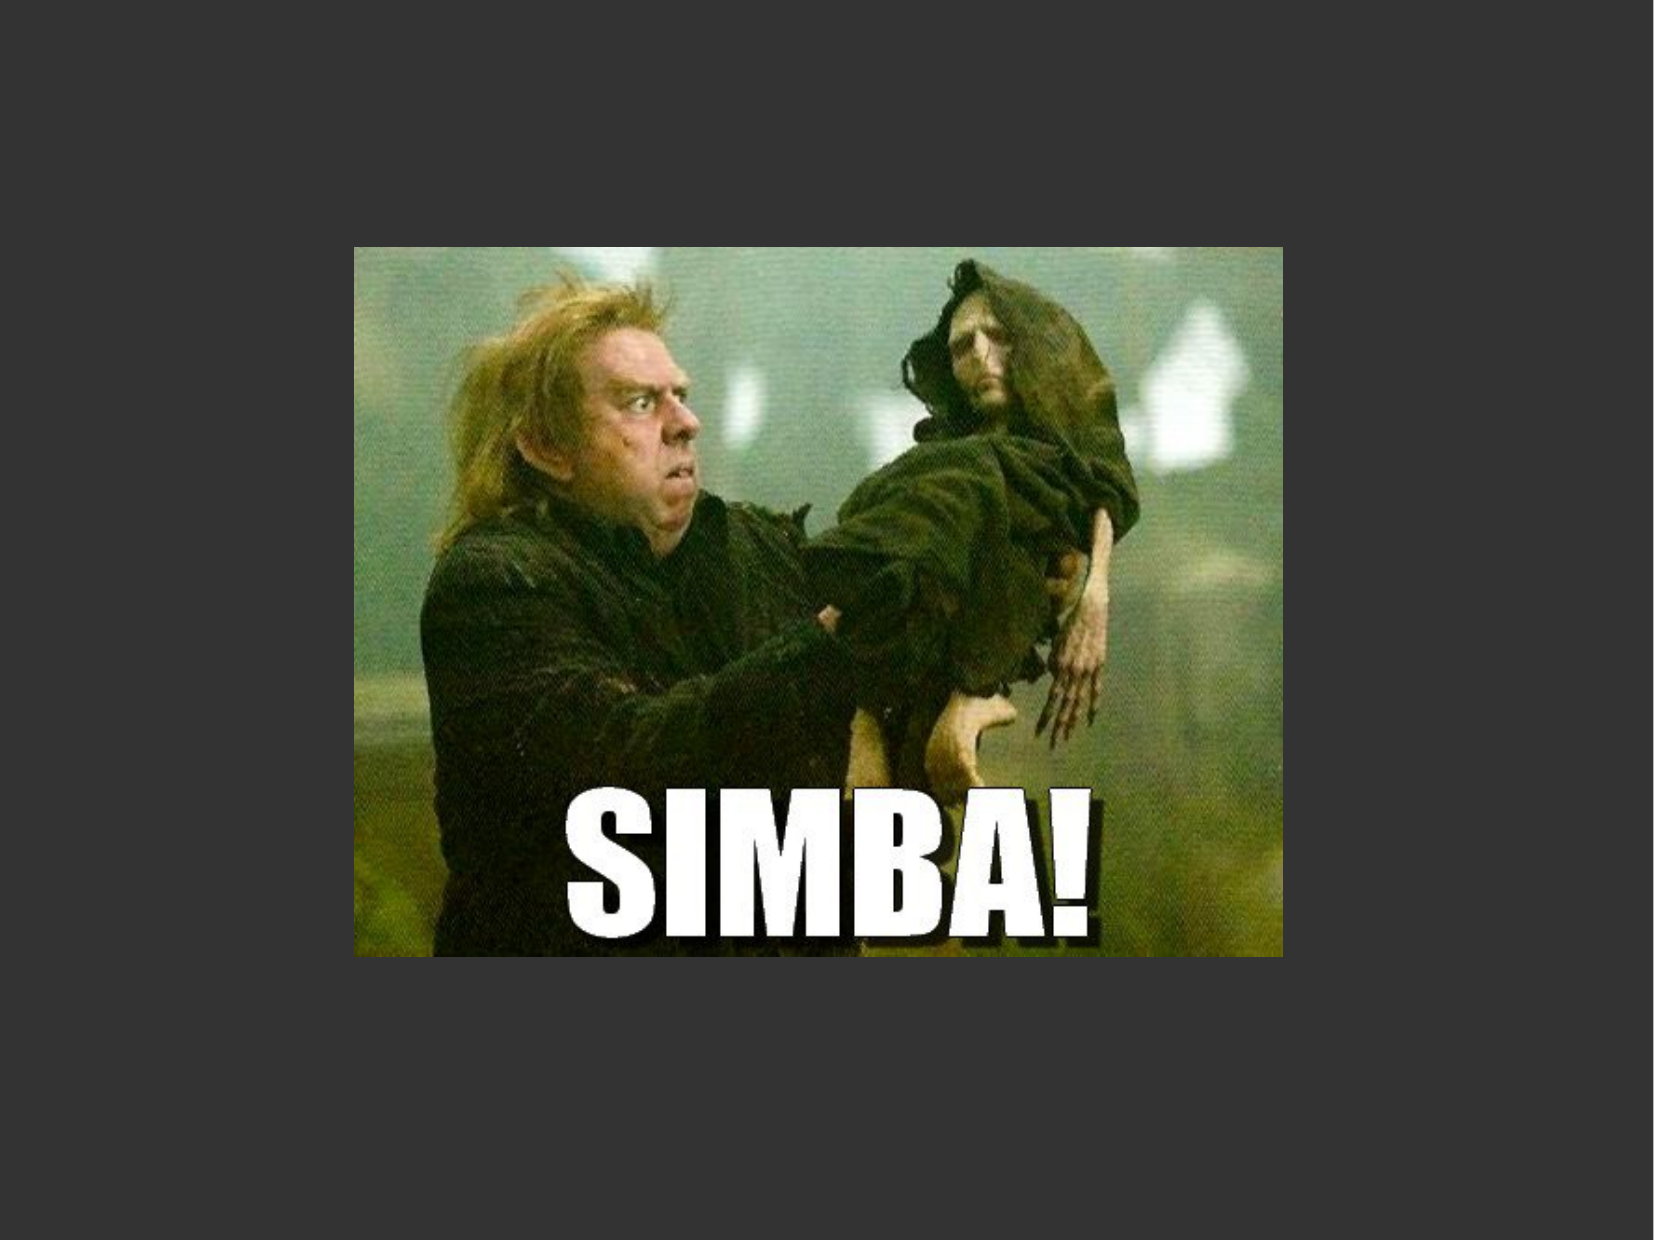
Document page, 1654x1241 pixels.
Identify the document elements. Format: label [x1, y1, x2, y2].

picture [354, 247, 1283, 957]
